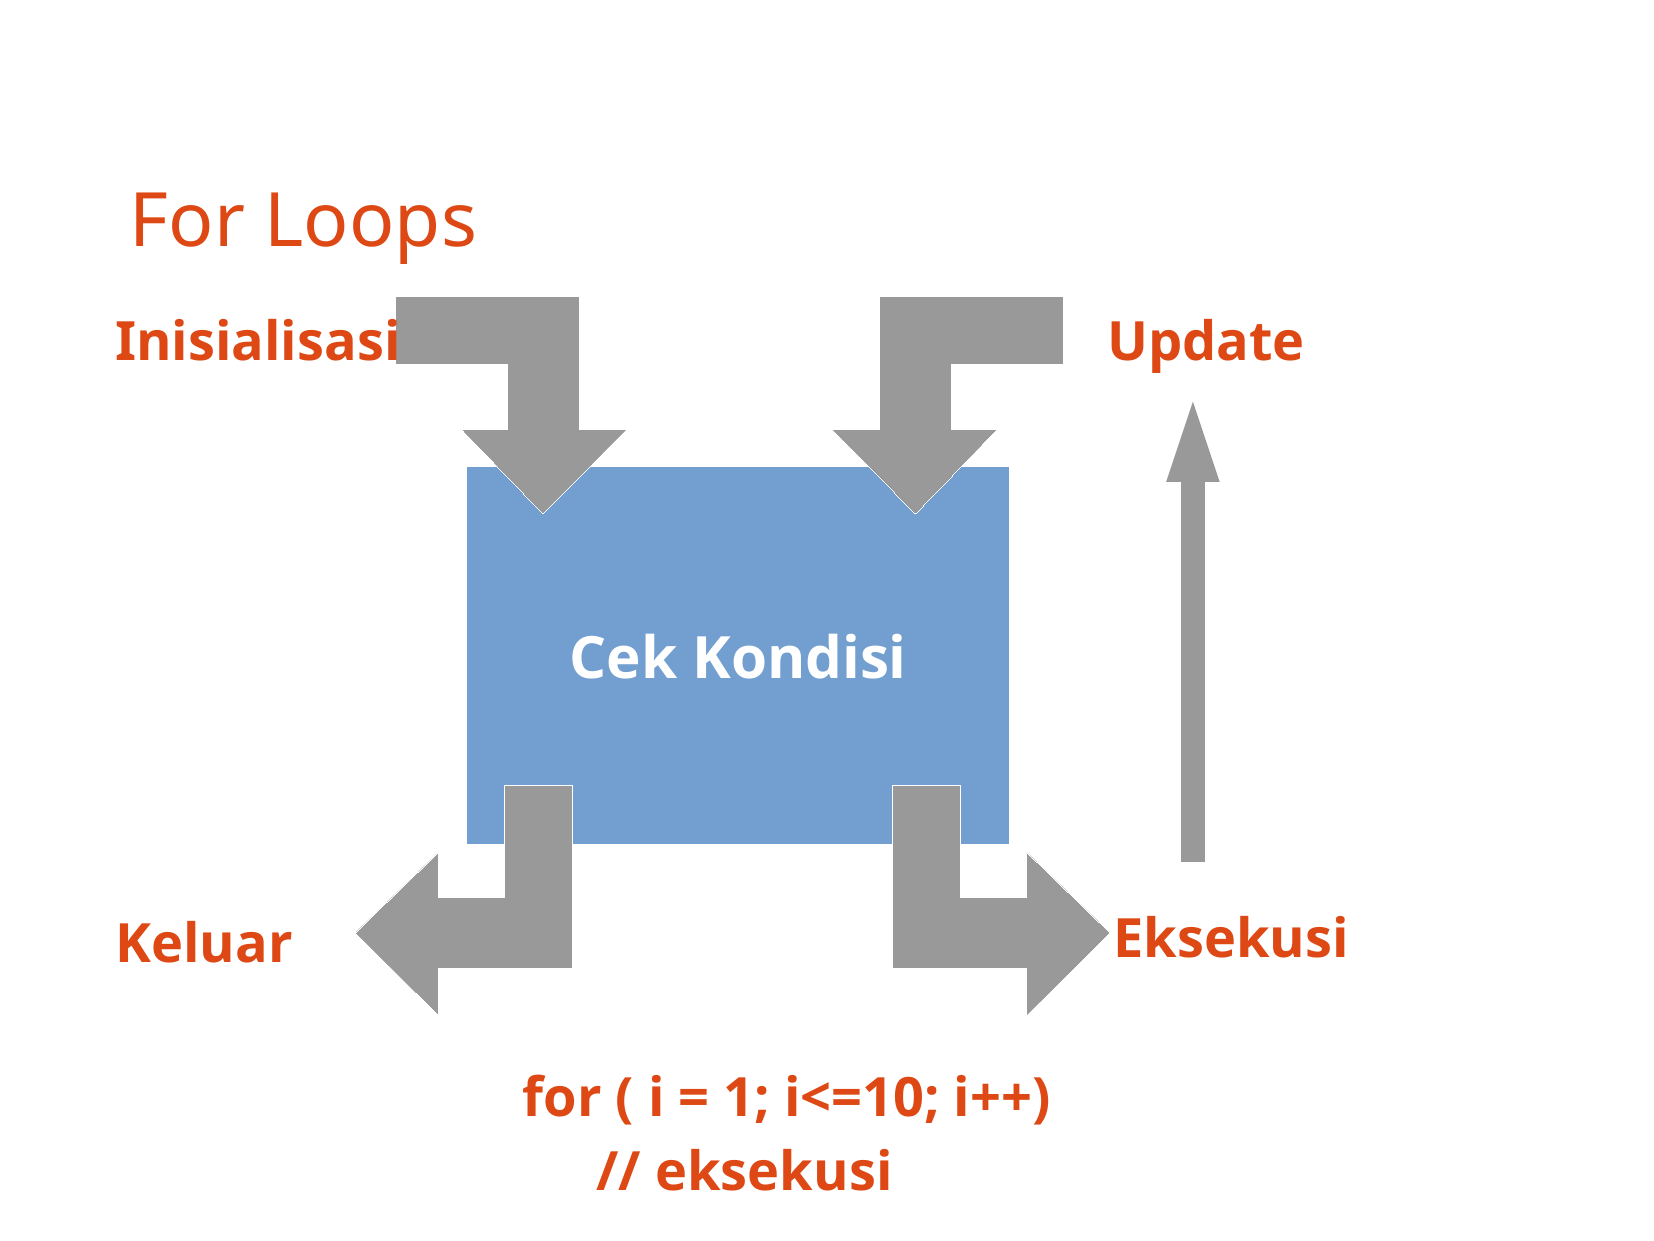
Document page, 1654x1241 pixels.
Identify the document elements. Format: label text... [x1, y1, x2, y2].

text_box Inisialisasi [100, 295, 443, 372]
text_box Update [1092, 295, 1436, 372]
text_box [443, 785, 573, 969]
text_box [832, 296, 1064, 514]
title For Loops [129, 153, 1518, 281]
text_box Cek Kondisi [466, 466, 1010, 845]
text_box [443, 296, 627, 514]
text_box [396, 974, 439, 1016]
text_box Eksekusi [1098, 891, 1441, 968]
text_box for ( i = 1; i<=10; i++) // eksekusi [507, 1051, 1134, 1189]
text_box Keluar [100, 897, 443, 974]
text_box [392, 851, 439, 897]
text_box [892, 785, 1098, 1016]
